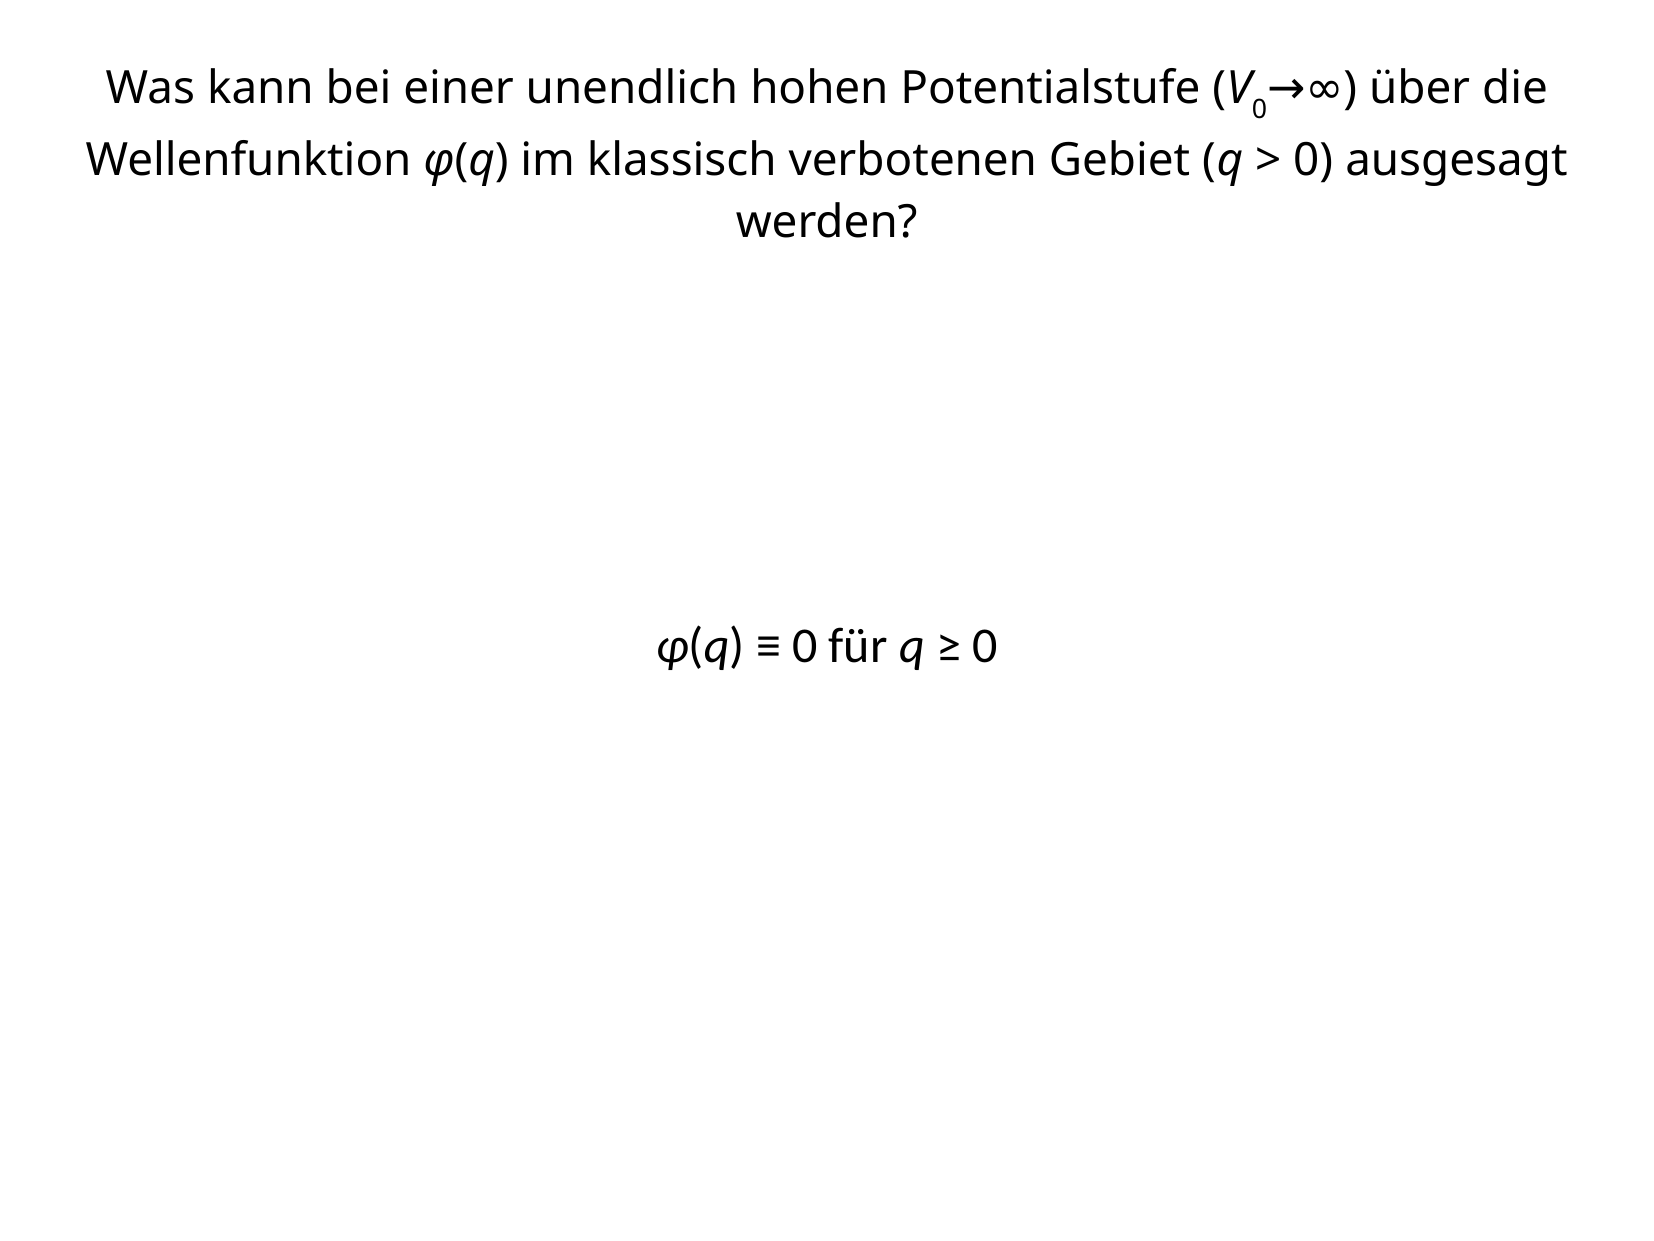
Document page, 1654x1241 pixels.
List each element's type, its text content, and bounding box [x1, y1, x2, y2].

subtitle φ(q) ≡ 0 für q ≥ 0 [82, 290, 1571, 1010]
title Was kann bei einer unendlich hohen Potentialstufe (V0→∞) über die Wellenfunktion φ(q) im klassisch verbotenen Gebiet (q > 0) ausgesagt werden? [82, 49, 1571, 257]
